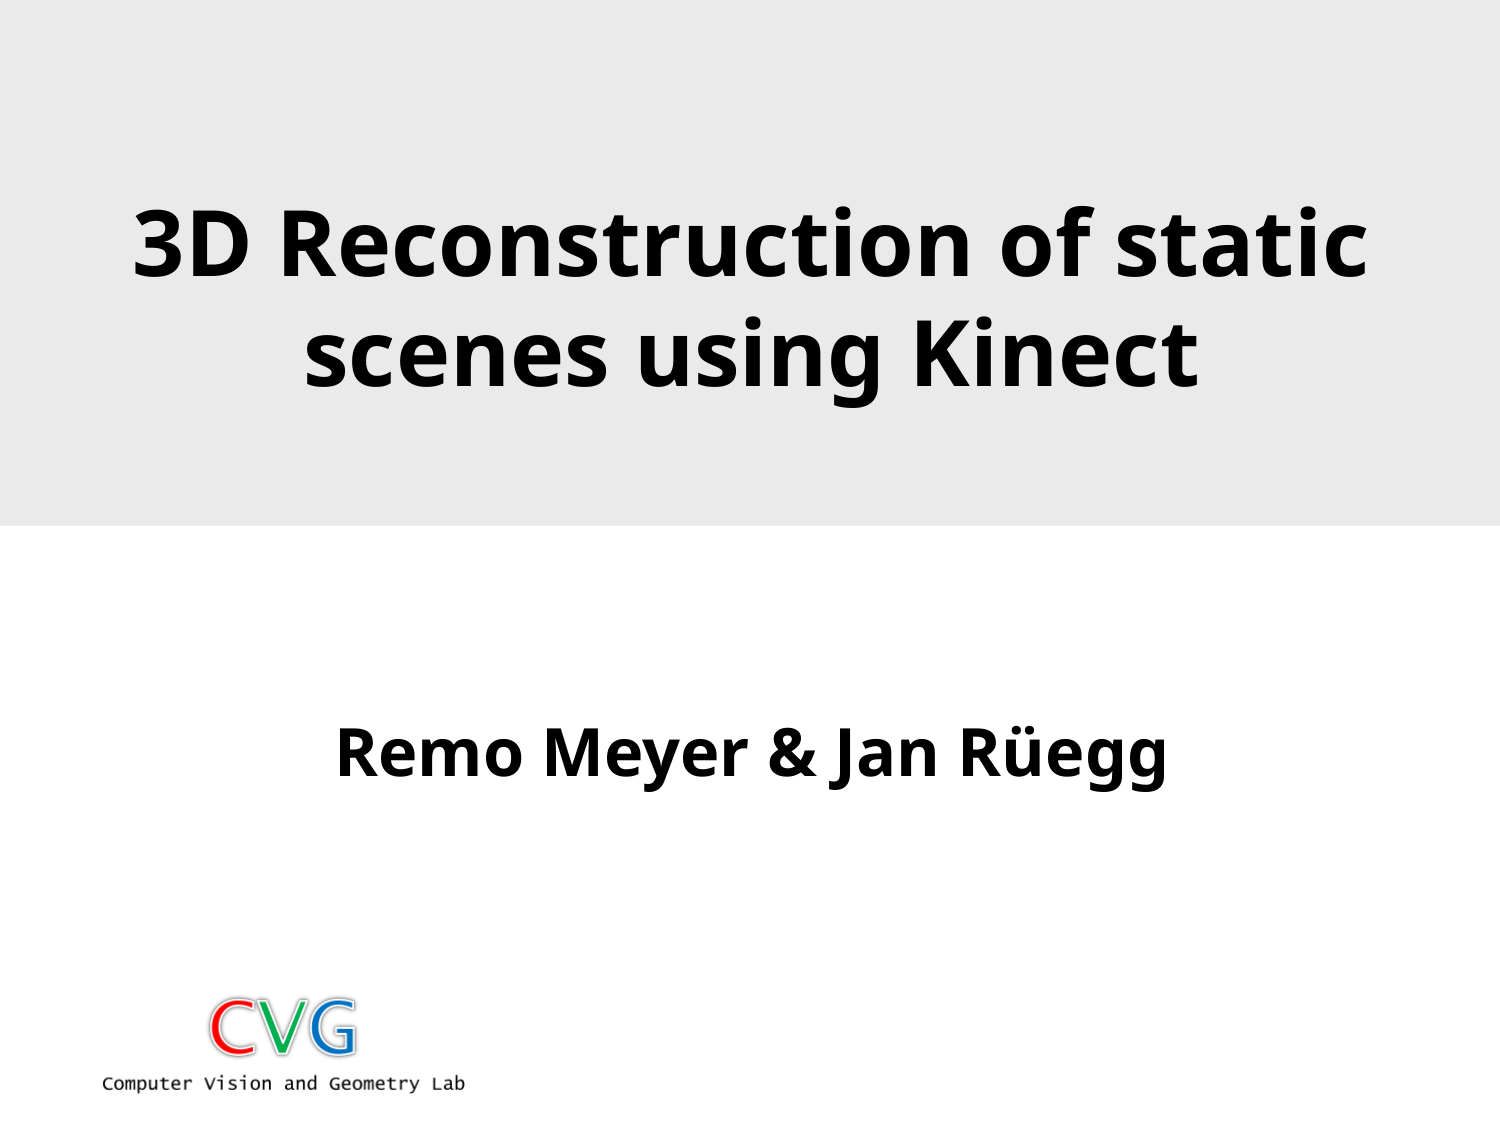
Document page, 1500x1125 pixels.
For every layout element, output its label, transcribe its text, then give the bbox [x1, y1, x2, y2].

title 3D Reconstruction of static scenes using Kinect [116, 177, 1388, 413]
title Remo Meyer & Jan Rüegg [116, 631, 1388, 868]
picture [84, 961, 483, 1103]
